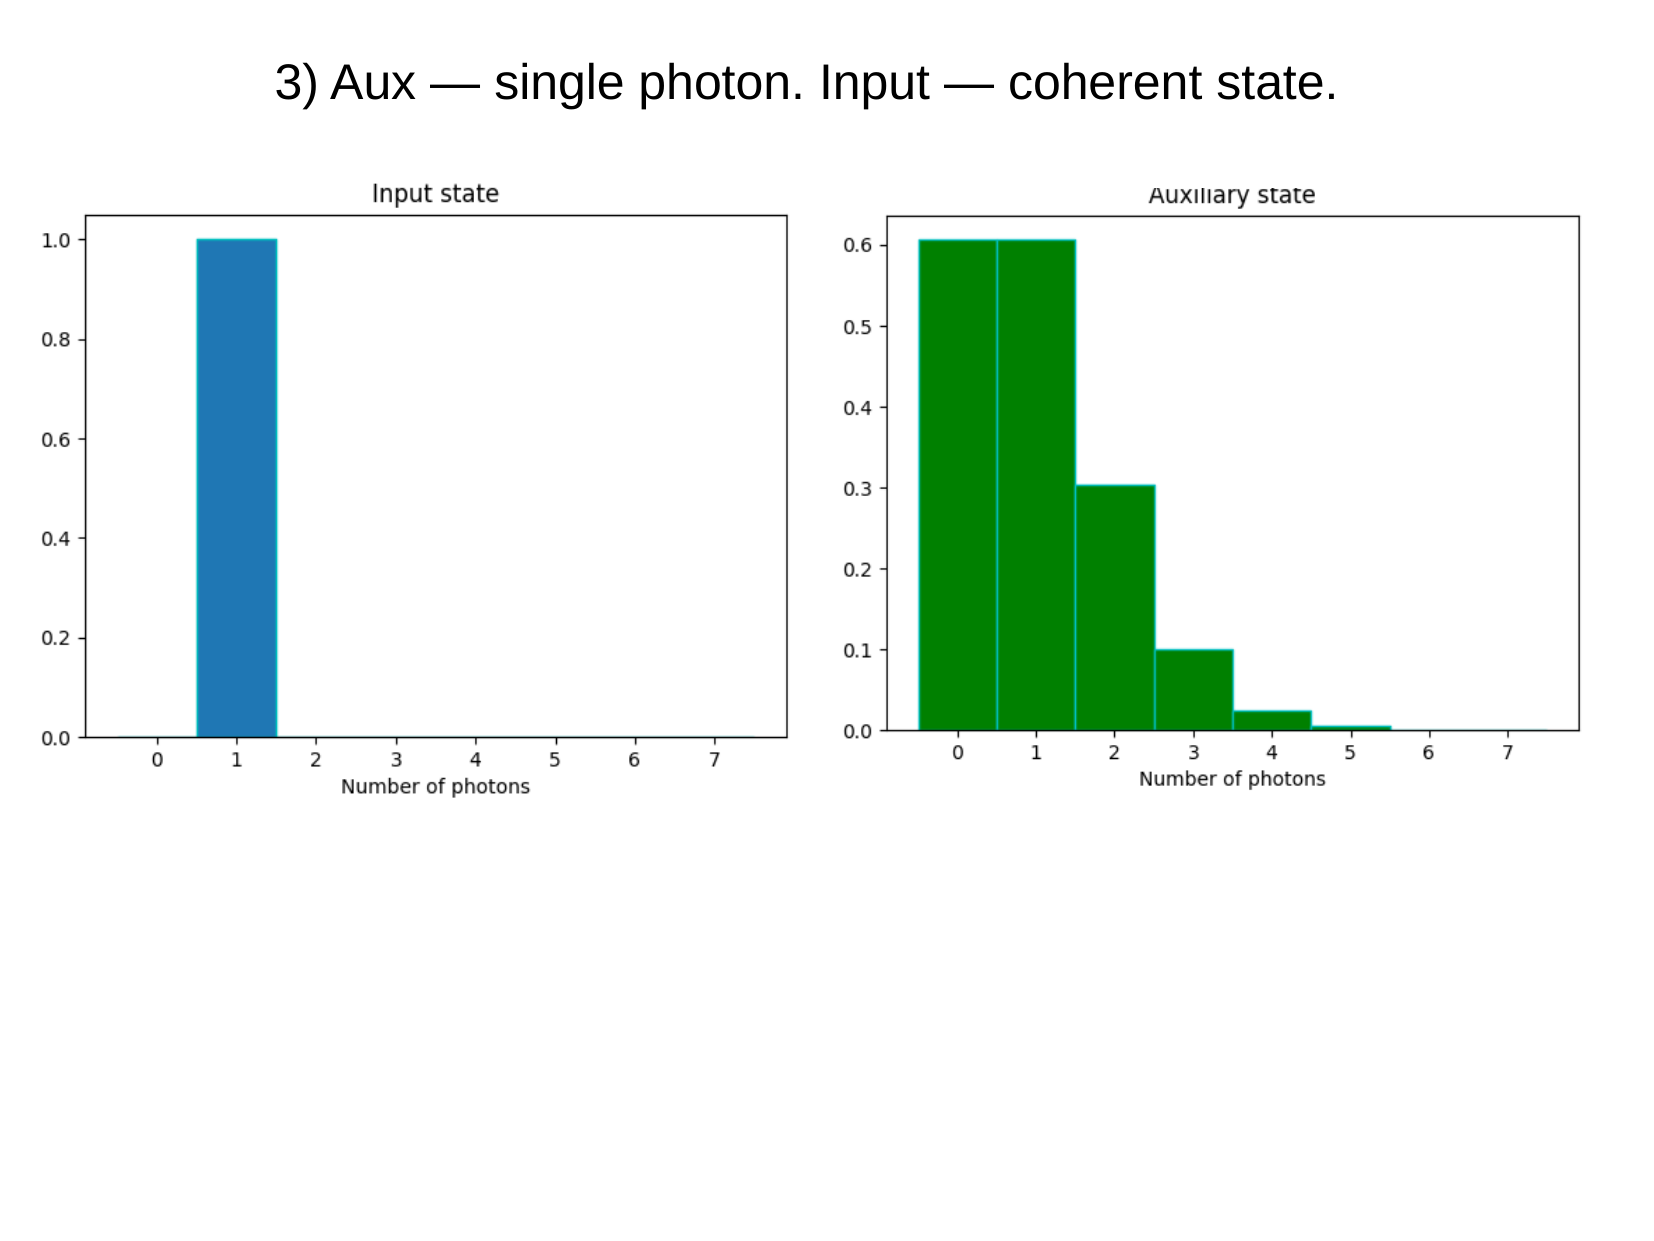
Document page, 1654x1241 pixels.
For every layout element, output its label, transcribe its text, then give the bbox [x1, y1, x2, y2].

text_box 3) Aux — single photon. Input — coherent state. [259, 47, 1382, 119]
picture [35, 177, 792, 812]
picture [826, 188, 1595, 804]
